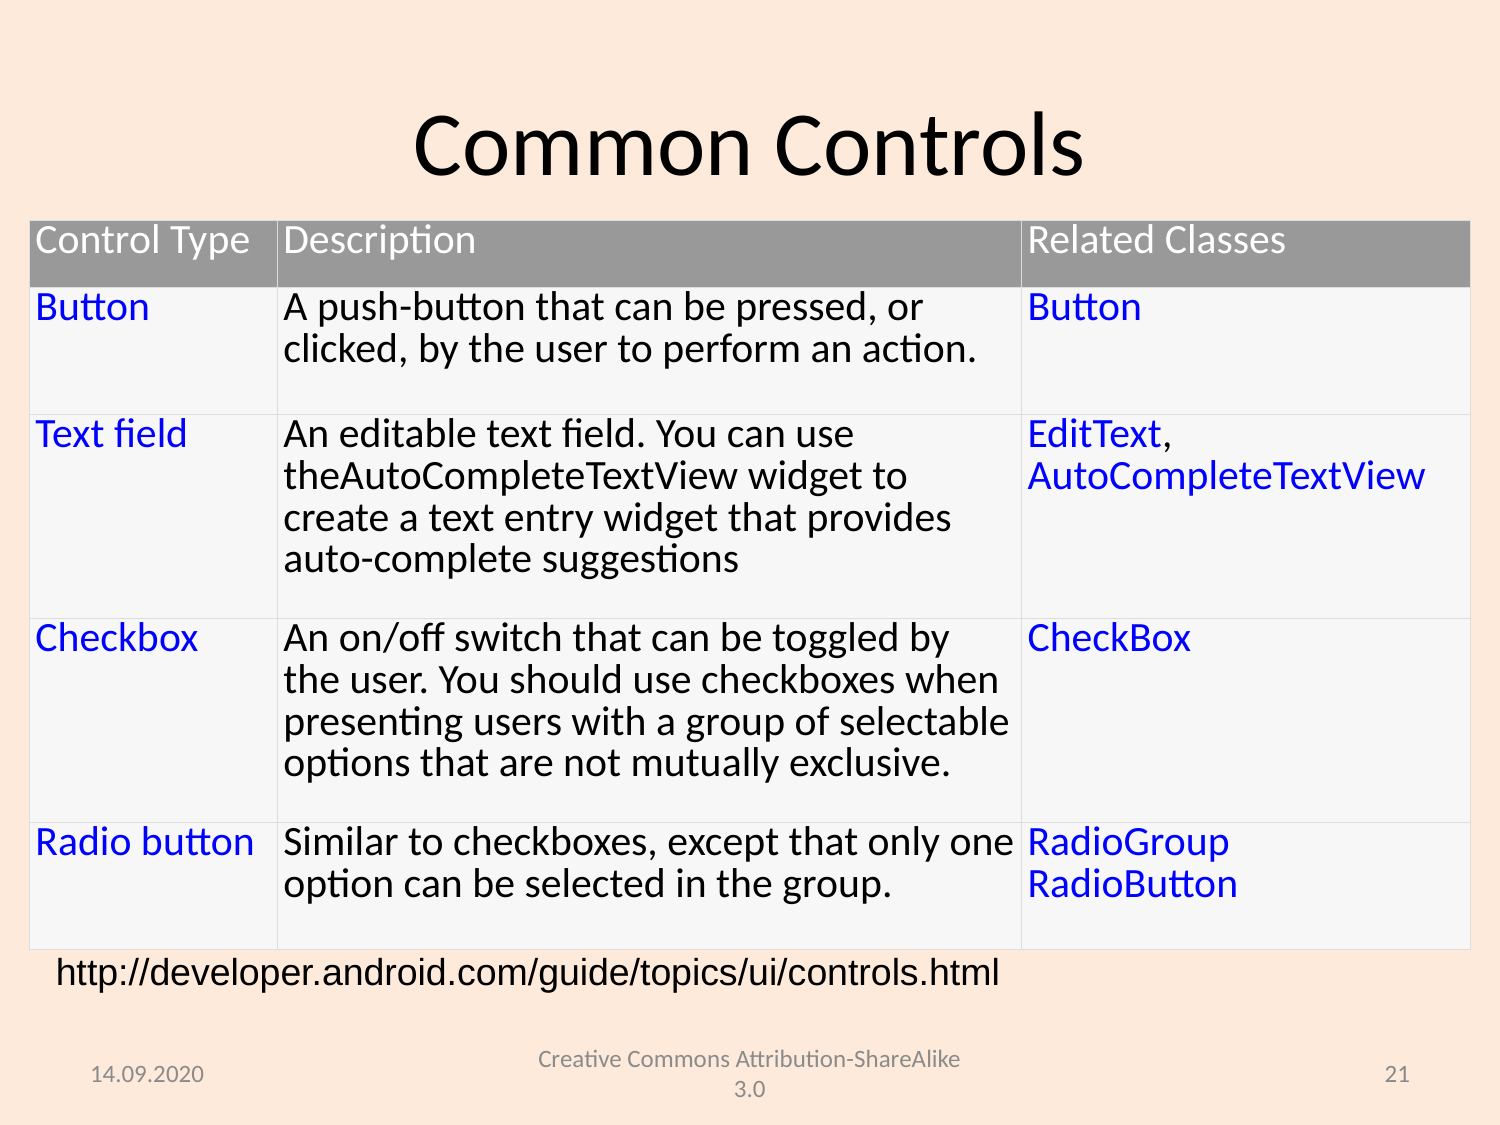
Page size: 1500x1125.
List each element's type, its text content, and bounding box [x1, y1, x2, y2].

footer Creative Commons Attribution-ShareAlike 3.0 [512, 1042, 988, 1103]
table_cell A push-button that can be pressed, or clicked, by the user to perform an action. [278, 288, 1021, 414]
table_header Control Type [30, 221, 277, 287]
table_header Description [278, 221, 1021, 287]
table_cell CheckBox [1022, 619, 1470, 822]
table_cell An editable text field. You can use theAutoCompleteTextView widget to create a text entry widget that provides auto-complete suggestions [278, 415, 1021, 618]
slide_number <number> [1074, 1042, 1425, 1103]
text_box http://developer.android.com/guide/topics/ui/controls.html [41, 950, 1353, 1001]
table_cell RadioGroup RadioButton [1022, 823, 1470, 949]
title Common Controls [75, 45, 1425, 220]
table_cell EditText, AutoCompleteTextView [1022, 415, 1470, 618]
table_cell An on/off switch that can be toggled by the user. You should use checkboxes when presenting users with a group of selectable options that are not mutually exclusive. [278, 619, 1021, 822]
table_cell Checkbox [30, 619, 277, 822]
table_cell Button [1022, 288, 1470, 414]
table_cell Button [30, 288, 277, 414]
table_cell Text field [30, 415, 277, 618]
table_cell Similar to checkboxes, except that only one option can be selected in the group. [278, 823, 1021, 949]
table_header Related Classes [1022, 221, 1470, 287]
table_cell Radio button [30, 823, 277, 949]
